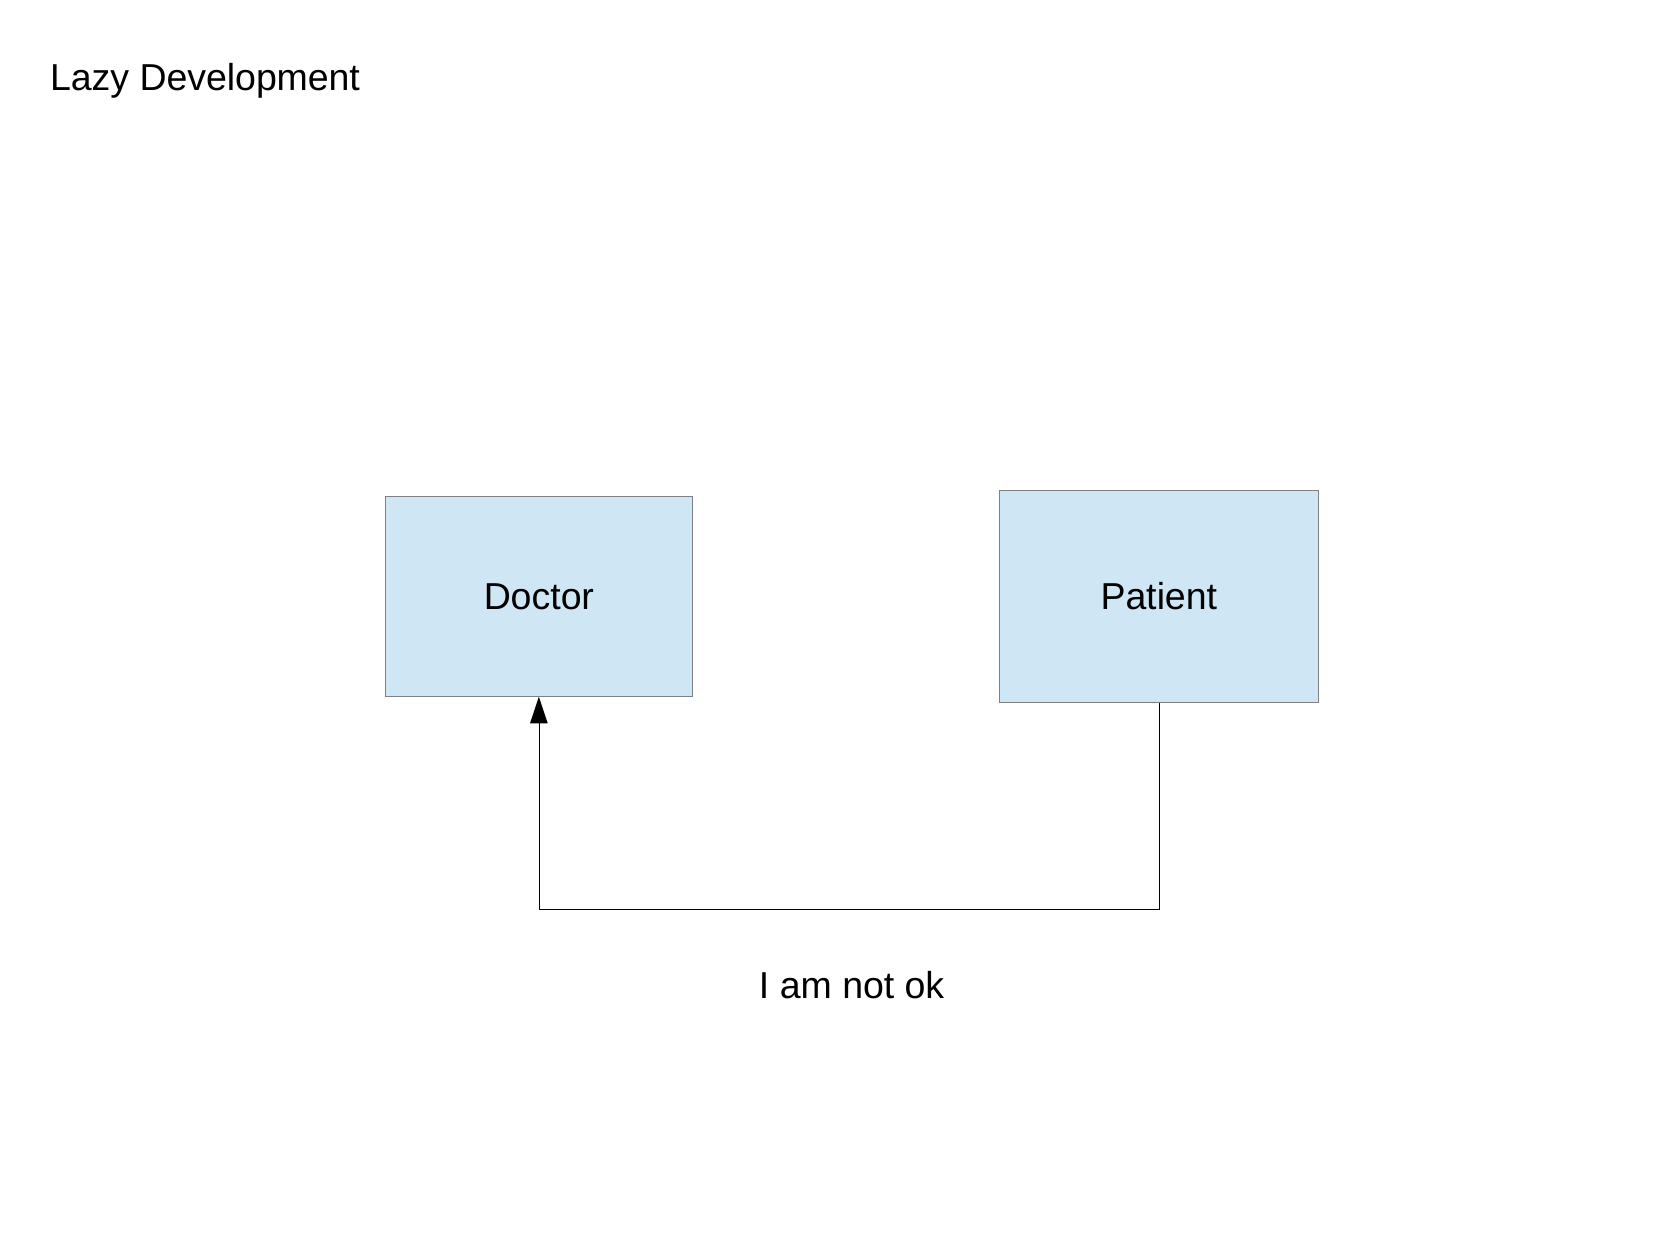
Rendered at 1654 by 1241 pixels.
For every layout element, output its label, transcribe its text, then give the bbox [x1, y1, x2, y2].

text_box Patient [999, 490, 1319, 703]
text_box Lazy Development [35, 49, 376, 107]
text_box Doctor [385, 496, 693, 697]
text_box I am not ok [744, 956, 960, 1014]
